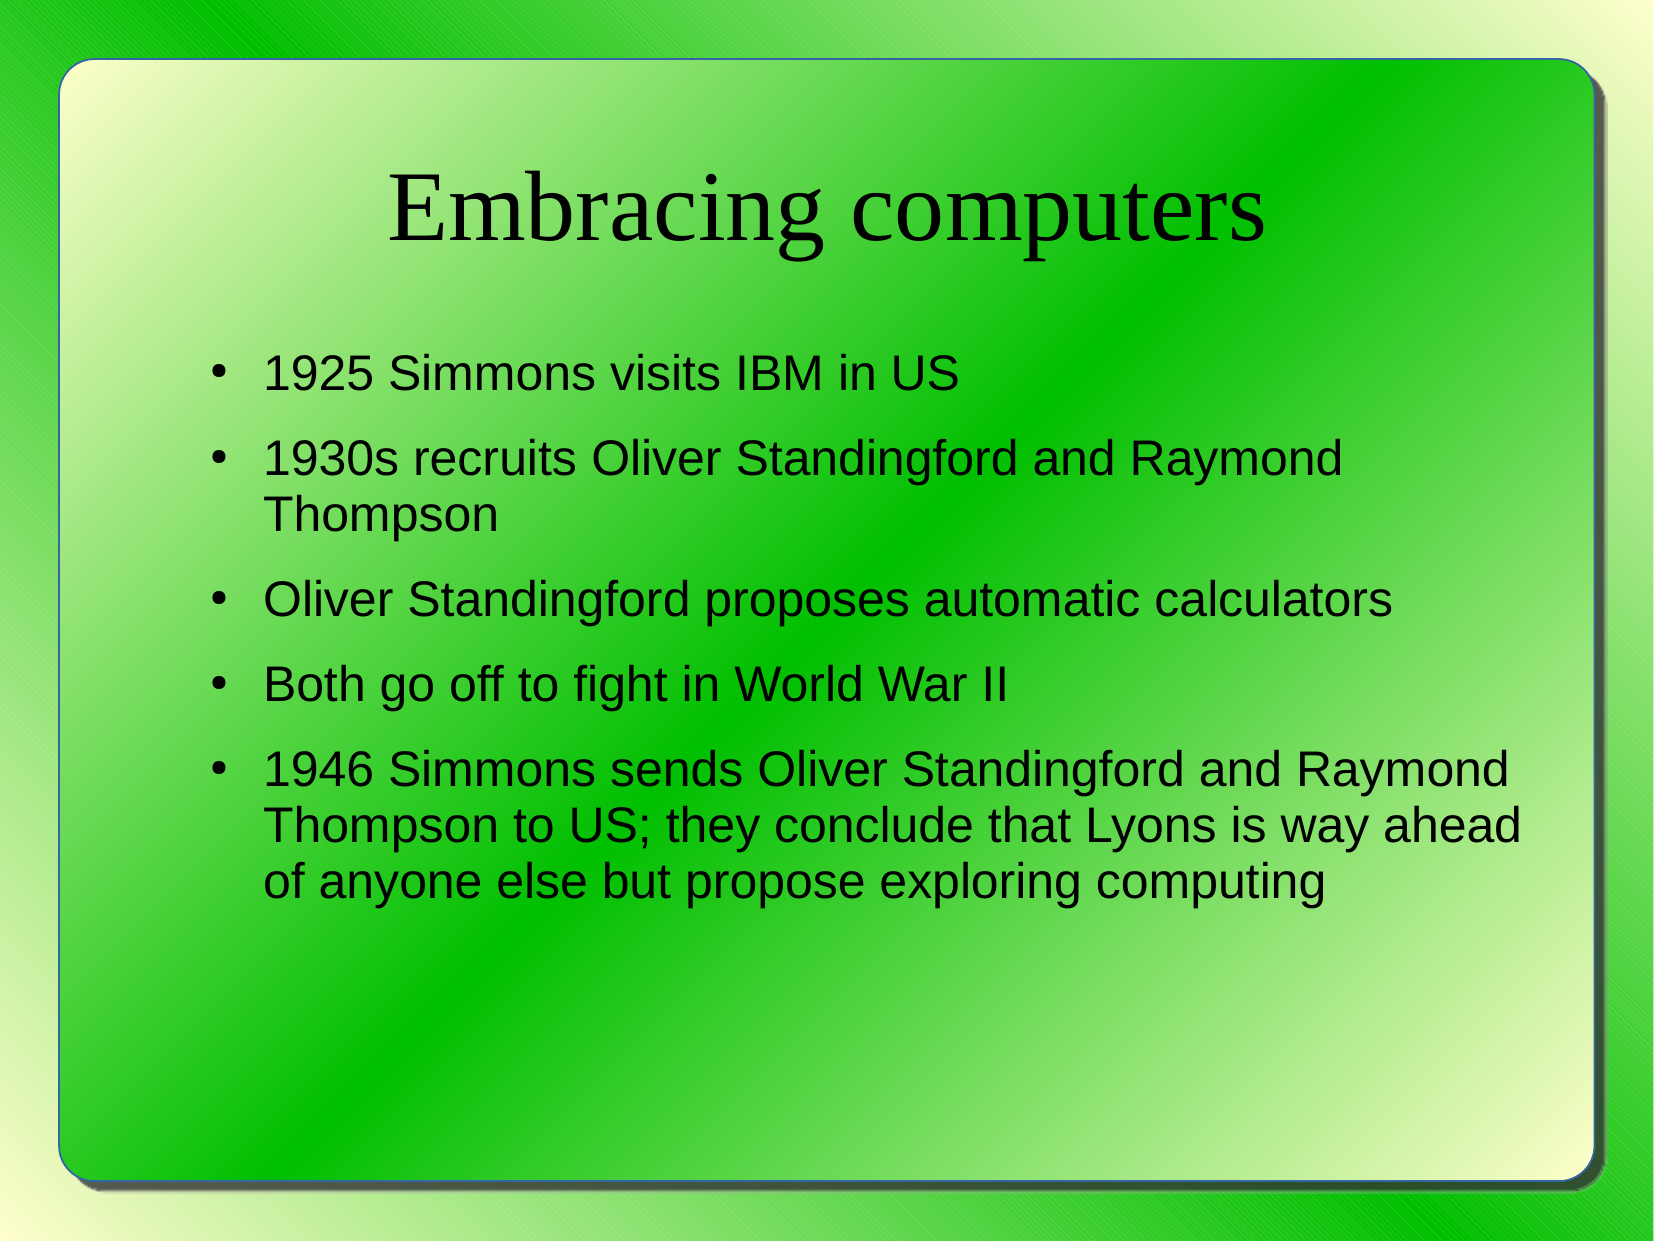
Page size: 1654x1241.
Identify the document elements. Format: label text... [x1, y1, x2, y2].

title Embracing computers [121, 102, 1534, 310]
list 1925 Simmons visits IBM in US 1930s recruits Oliver Standingford and Raymond Thompson Oliver Standingford proposes automatic calculators Both go off to fight in World War II 1946 Simmons sends Oliver Standingford and Raymond Thompson to US; they conclude that Lyons is way ahead of anyone else but propose exploring computing [121, 344, 1534, 1127]
